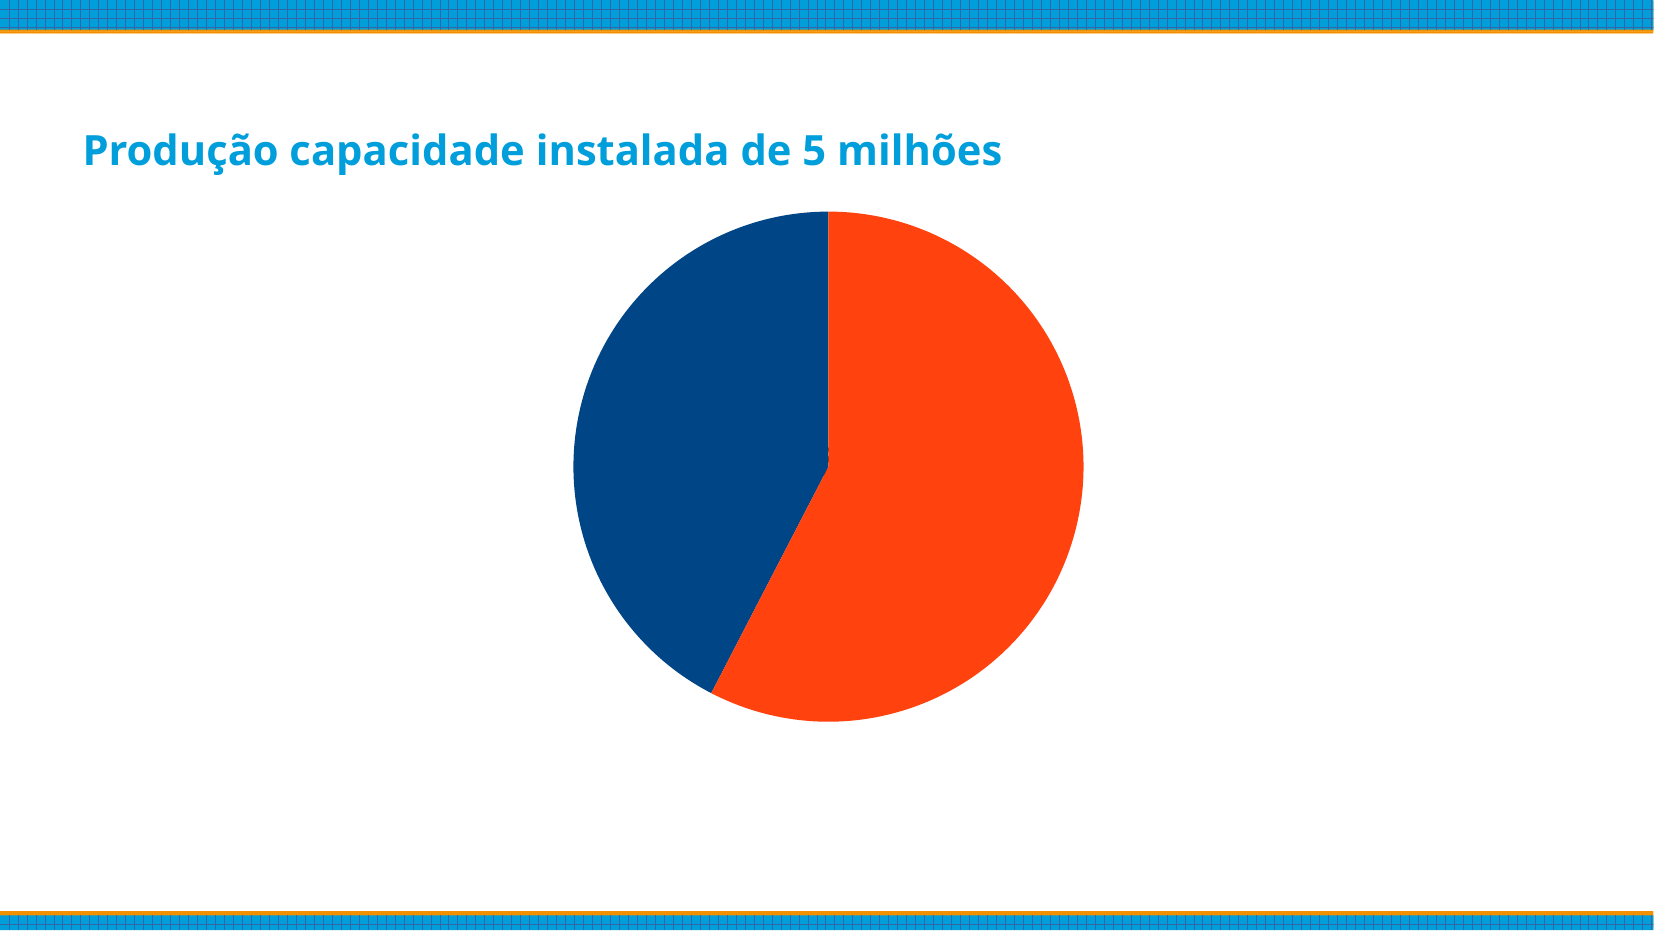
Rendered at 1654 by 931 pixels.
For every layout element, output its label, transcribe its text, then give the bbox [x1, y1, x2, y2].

subtitle Produção capacidade instalada de 5 milhões 2,88 milhões em 2018 [82, 103, 1571, 824]
chart [356, 200, 1301, 733]
